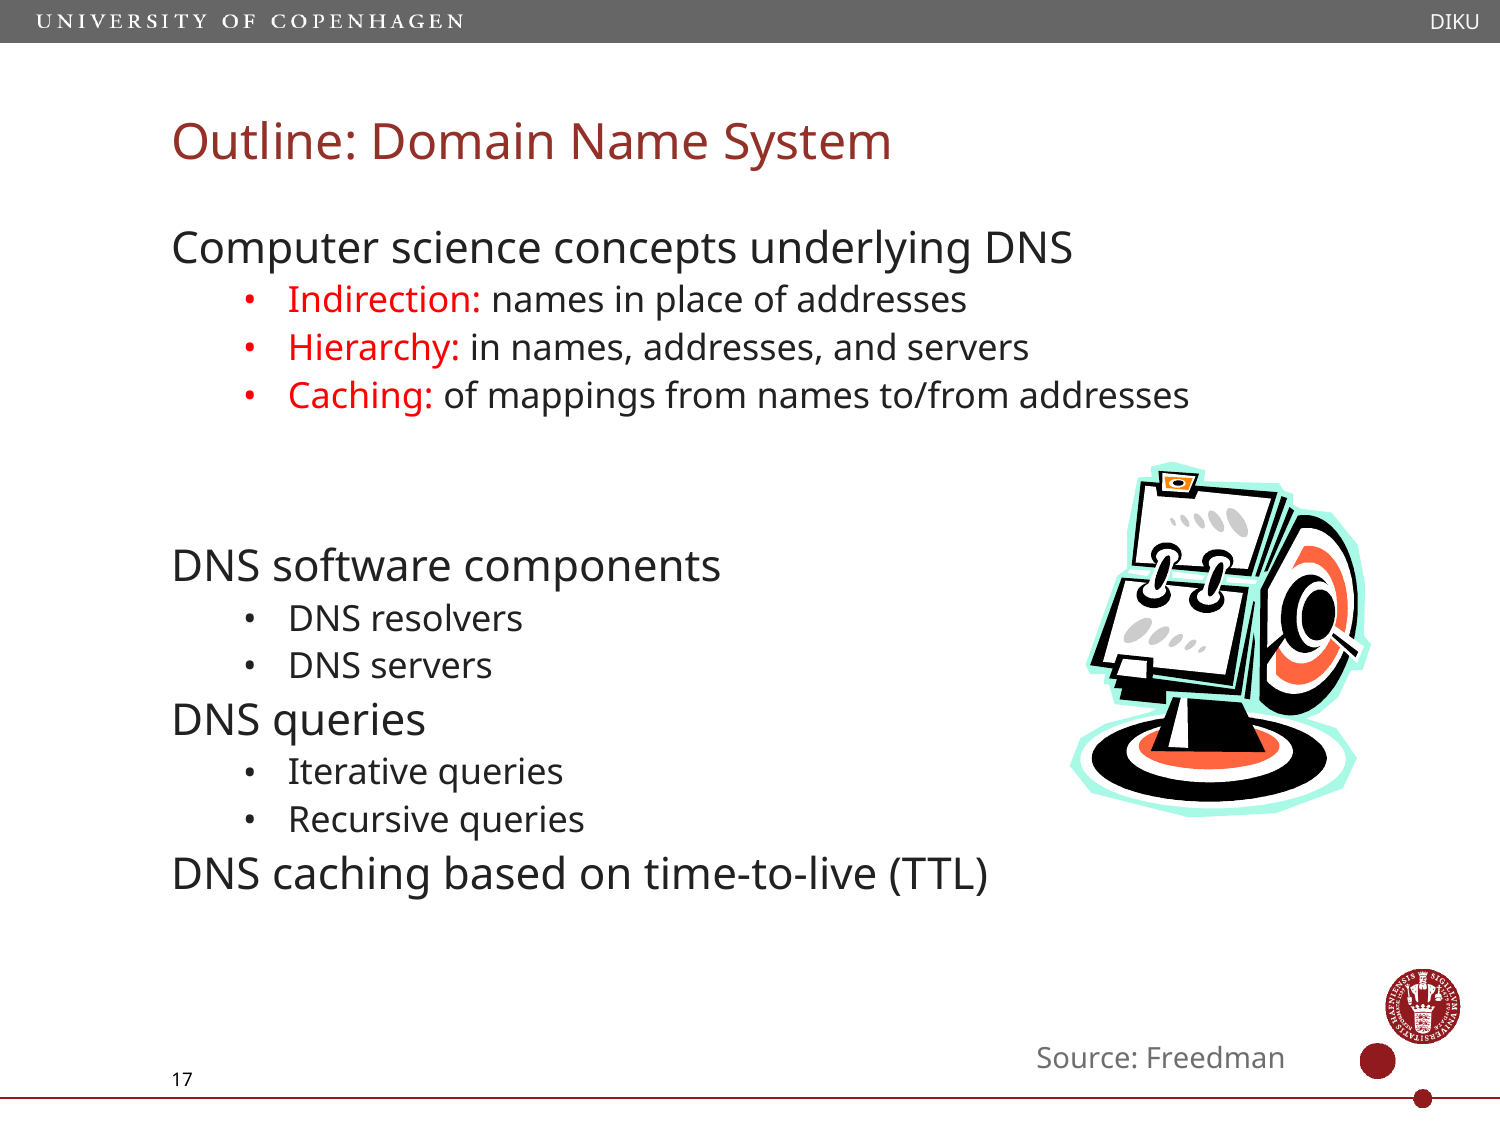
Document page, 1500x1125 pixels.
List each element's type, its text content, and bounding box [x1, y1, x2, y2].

picture [0, 910, 1500, 1122]
picture [1069, 456, 1377, 823]
text_box Source: Freedman [1021, 1031, 1341, 1083]
text_box <number> [171, 1067, 522, 1092]
text_box DIKU [469, 0, 1495, 43]
title Outline: Domain Name System [171, 75, 1329, 171]
list Computer science concepts underlying DNS Indirection: names in place of addresses Hierarchy: in names, addresses, and servers Caching: of mappings from names to/from addresses DNS software components DNS resolvers DNS servers DNS queries Iterative queries Recursive queries DNS caching based on time-to-live (TTL) [171, 225, 1329, 900]
